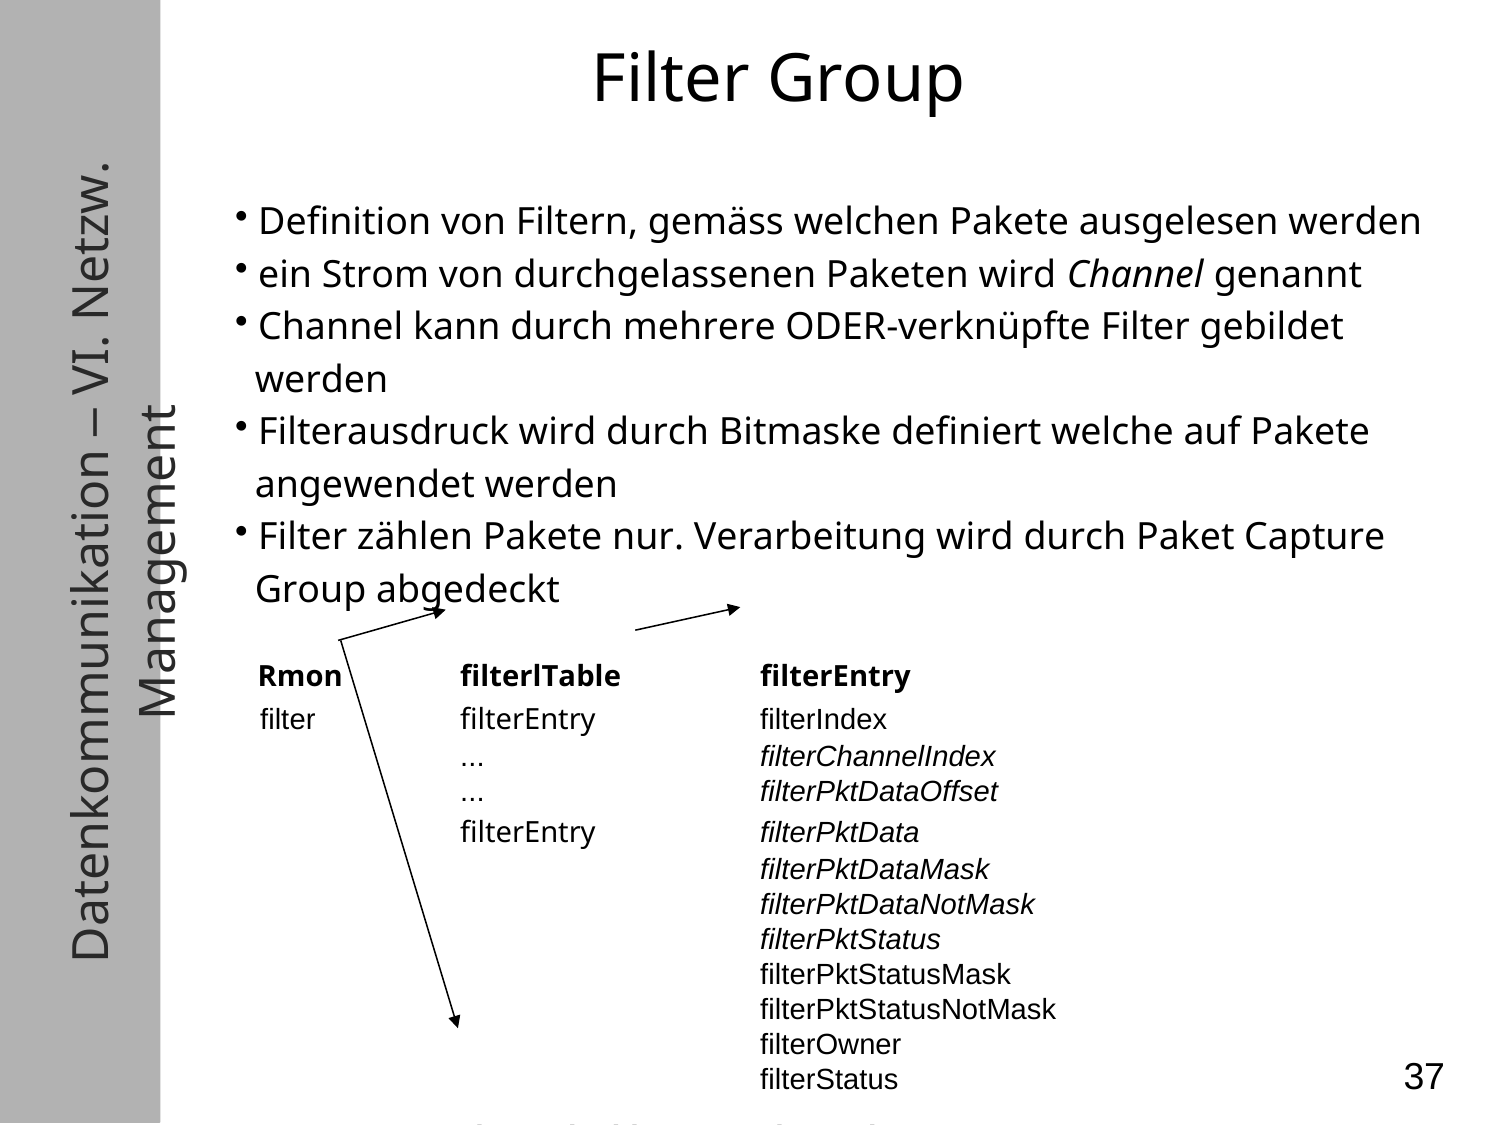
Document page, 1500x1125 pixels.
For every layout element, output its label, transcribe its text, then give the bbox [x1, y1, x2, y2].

text_box Definition von Filtern, gemäss welchen Pakete ausgelesen werden ein Strom von durchgelassenen Paketen wird Channel genannt Channel kann durch mehrere ODER-verknüpfte Filter gebildet werden Filterausdruck wird durch Bitmaske definiert welche auf Pakete angewendet werden Filter zählen Pakete nur. Verarbeitung wird durch Paket Capture Group abgedeckt Rmon filterlTable filterEntry filter filterEntry filterIndex ... filterChannelIndex ... filterPktDataOffset filterEntry filterPktData filterPktDataMask filterPktDataNotMask filterPktStatus filterPktStatusMask filterPktStatusNotMask filterOwner filterStatus channelTable channelEntry ... [220, 187, 1500, 1125]
text_box [0, 0, 160, 1123]
text_box Filter Group [588, 27, 970, 123]
text_box Datenkommunikation – VI. Netzw. Management [47, 1, 178, 1124]
text_box <number> [1403, 1056, 1479, 1106]
